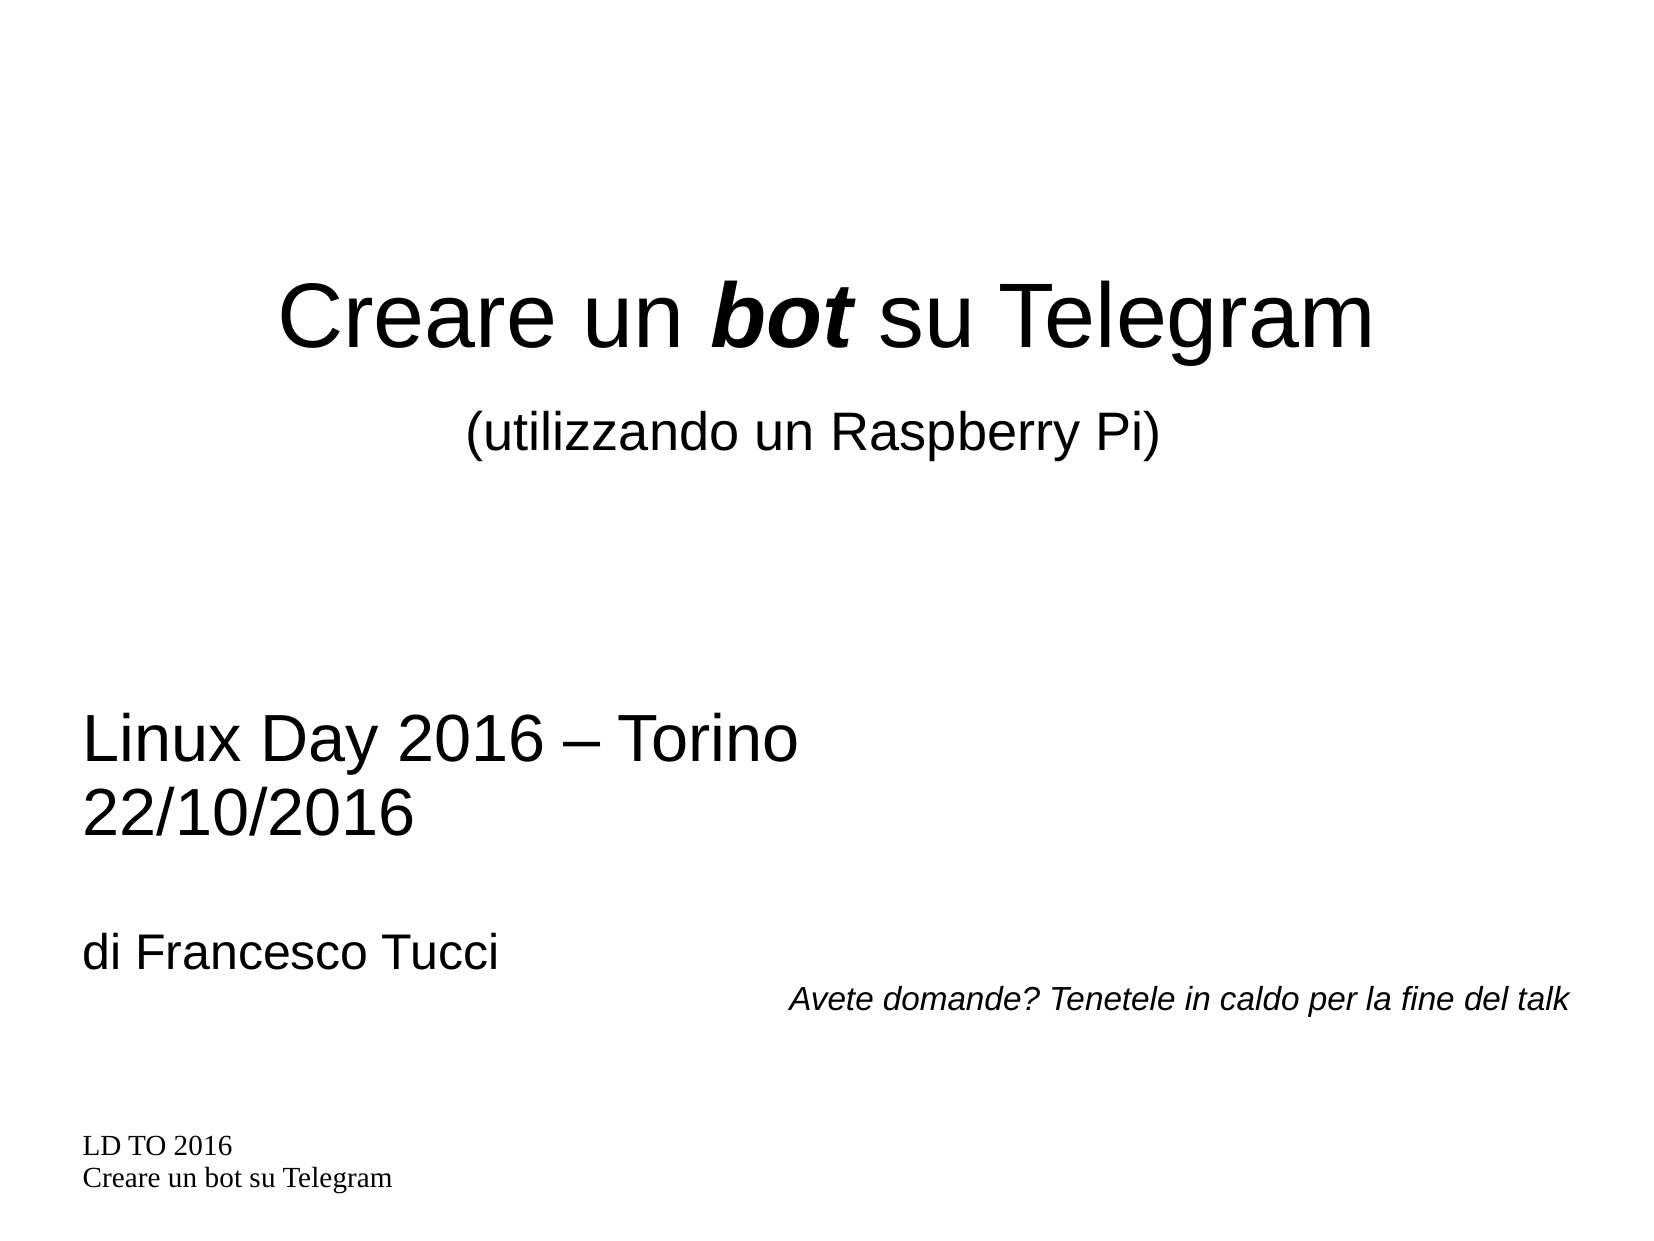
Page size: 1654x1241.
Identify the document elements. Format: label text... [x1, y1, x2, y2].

title Creare un bot su Telegram (utilizzando un Raspberry Pi) [82, 49, 1571, 686]
subtitle Linux Day 2016 – Torino 22/10/2016 di Francesco Tucci Avete domande? Tenetele in caldo per la fine del talk [82, 700, 1571, 1018]
